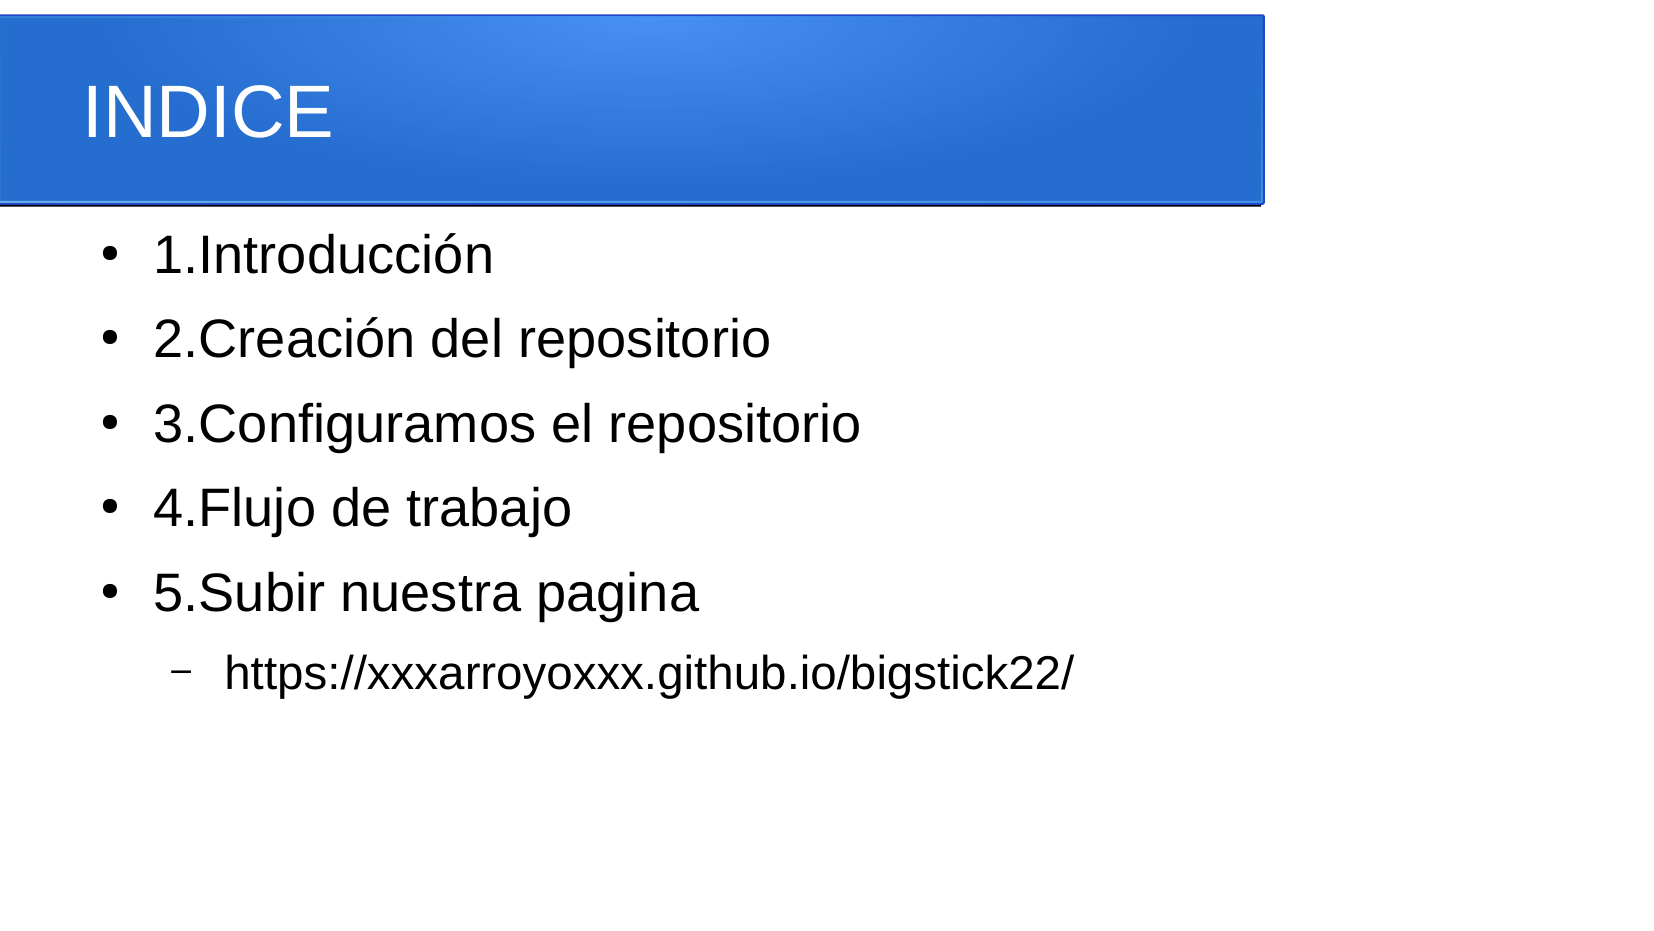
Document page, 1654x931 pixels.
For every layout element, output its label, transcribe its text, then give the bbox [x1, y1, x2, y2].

title INDICE [82, 35, 1235, 189]
list 1.Introducción 2.Creación del repositorio 3.Configuramos el repositorio 4.Flujo de trabajo 5.Subir nuestra pagina https://xxxarroyoxxx.github.io/bigstick22/ [82, 224, 1571, 764]
